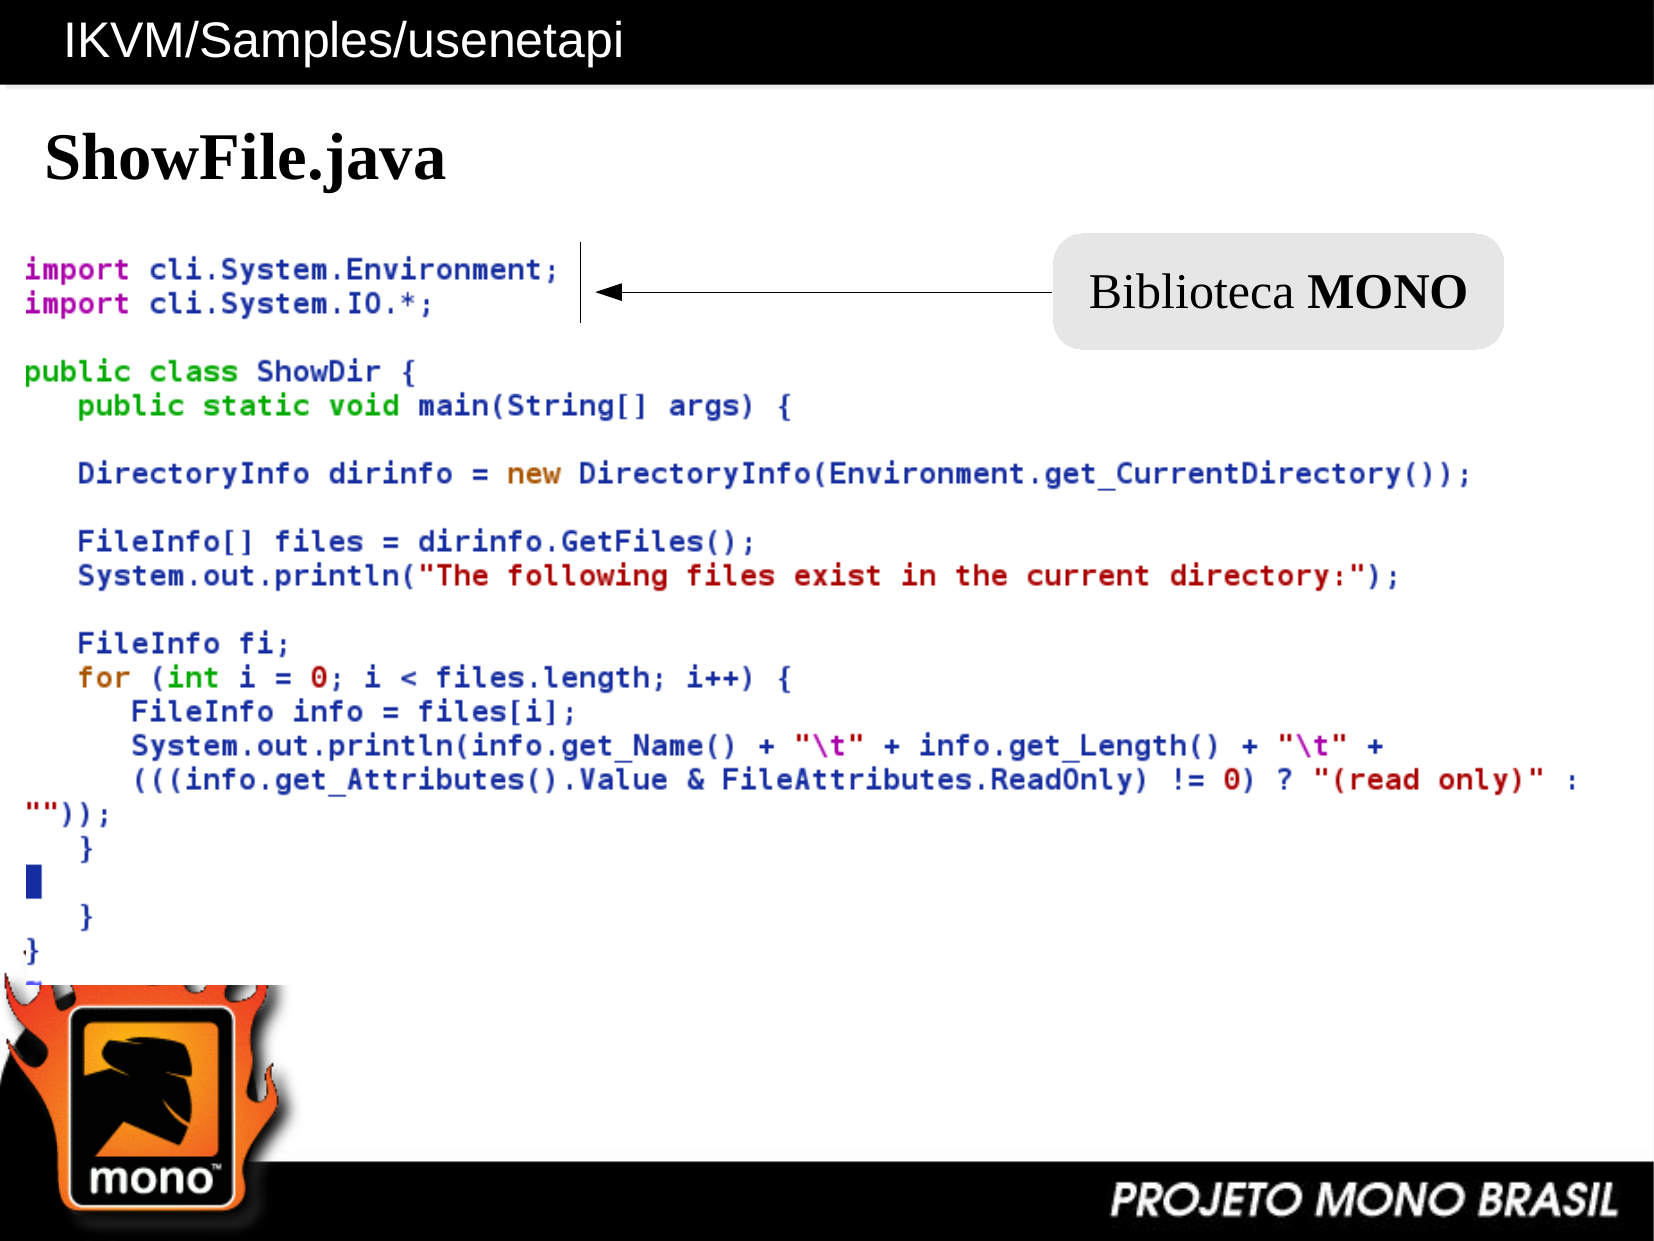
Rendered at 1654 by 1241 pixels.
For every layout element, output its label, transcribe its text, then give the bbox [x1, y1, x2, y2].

text_box ShowFile.java [29, 112, 574, 264]
text_box Biblioteca MONO [1052, 232, 1505, 351]
title IKVM/Samples/usenetapi [63, 0, 1476, 83]
picture [0, 85, 1654, 1241]
